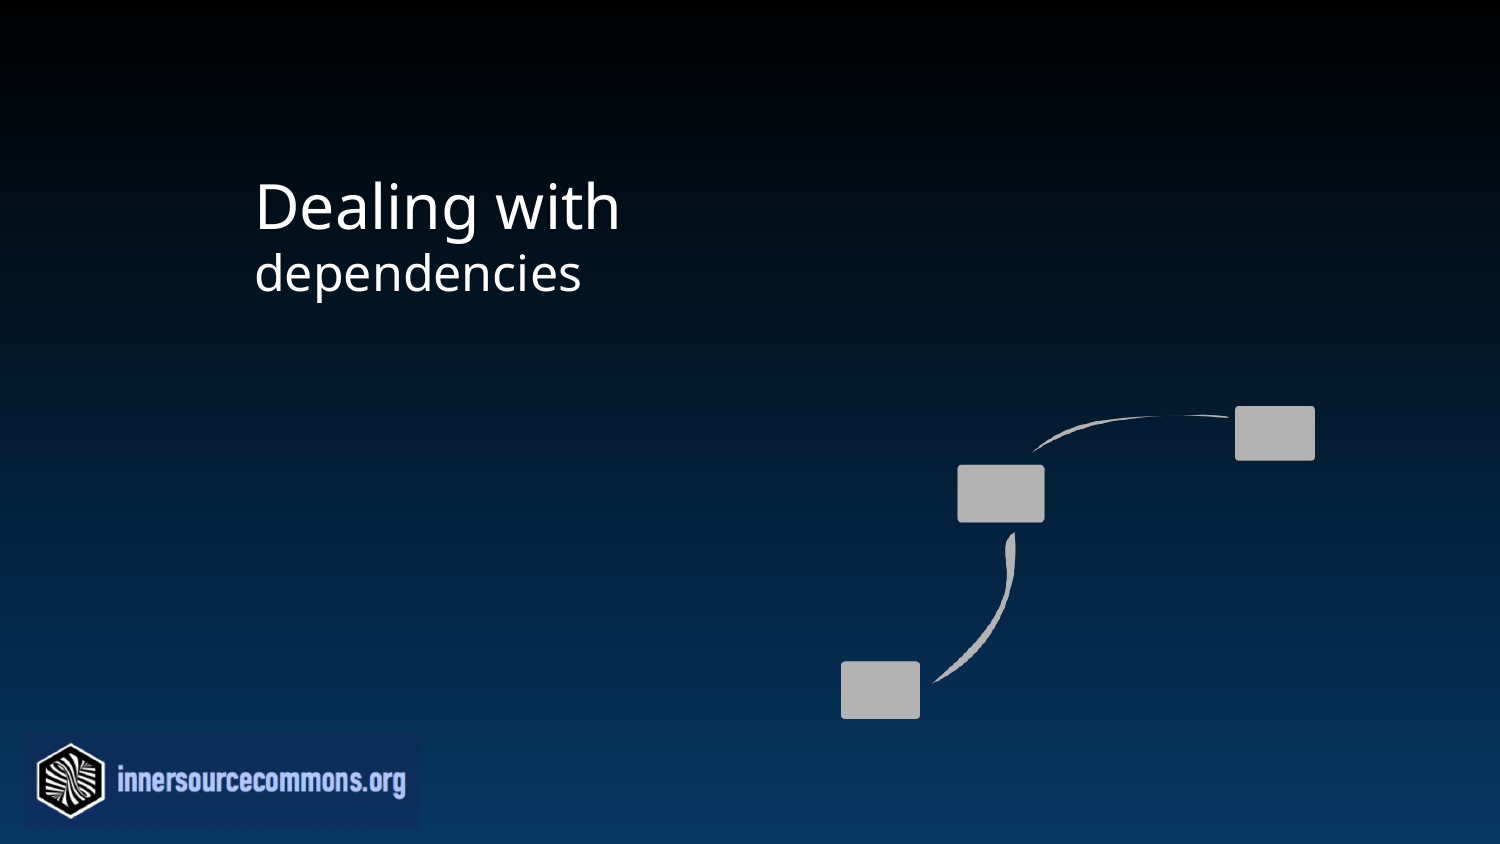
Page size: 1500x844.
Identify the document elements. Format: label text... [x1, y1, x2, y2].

picture [841, 406, 1315, 719]
text_box Dealing with dependencies [239, 151, 884, 239]
picture [23, 732, 420, 830]
